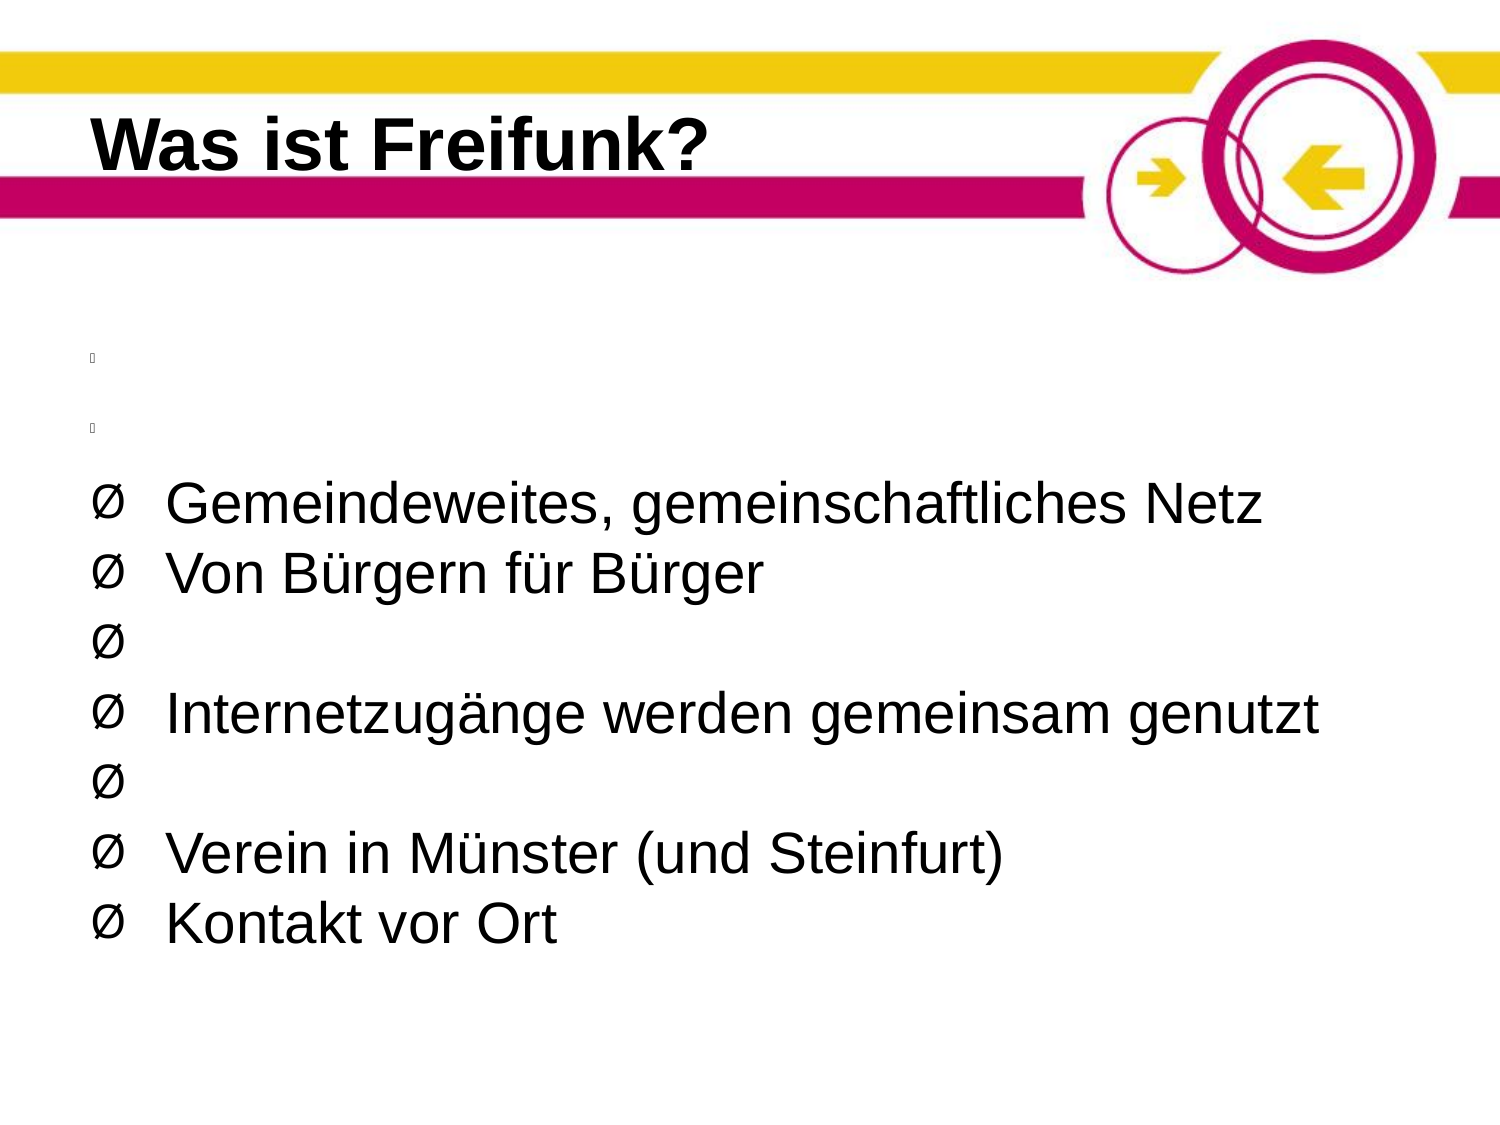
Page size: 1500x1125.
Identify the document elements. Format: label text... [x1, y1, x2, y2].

text_box Gemeindeweites, gemeinschaftliches Netz Von Bürgern für Bürger Internetzugänge werden gemeinsam genutzt Verein in Münster (und Steinfurt) Kontakt vor Ort [75, 310, 1425, 1125]
text_box Was ist Freifunk? [75, 12, 1425, 200]
